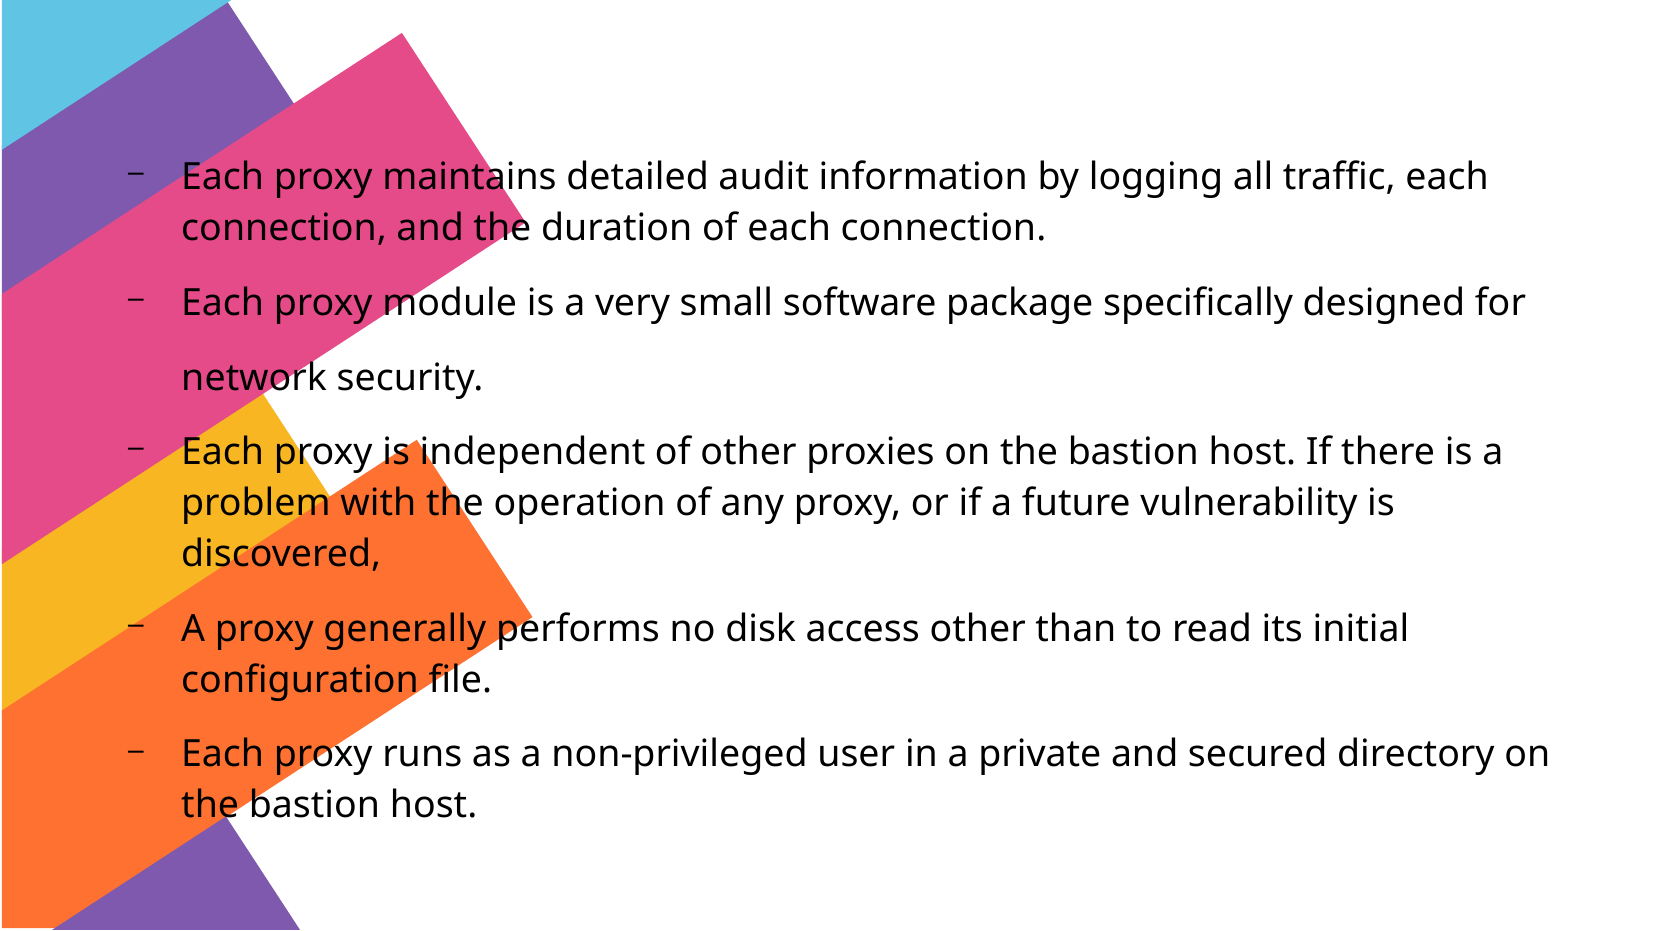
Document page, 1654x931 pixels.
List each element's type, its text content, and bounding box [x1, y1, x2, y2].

list Each proxy maintains detailed audit information by logging all traffic, each connection, and the duration of each connection. Each proxy module is a very small software package specifically designed for network security. Each proxy is independent of other proxies on the bastion host. If there is a problem with the operation of any proxy, or if a future vulnerability is discovered, A proxy generally performs no disk access other than to read its initial configuration file. Each proxy runs as a non-privileged user in a private and secured directory on the bastion host. [39, 75, 1576, 901]
